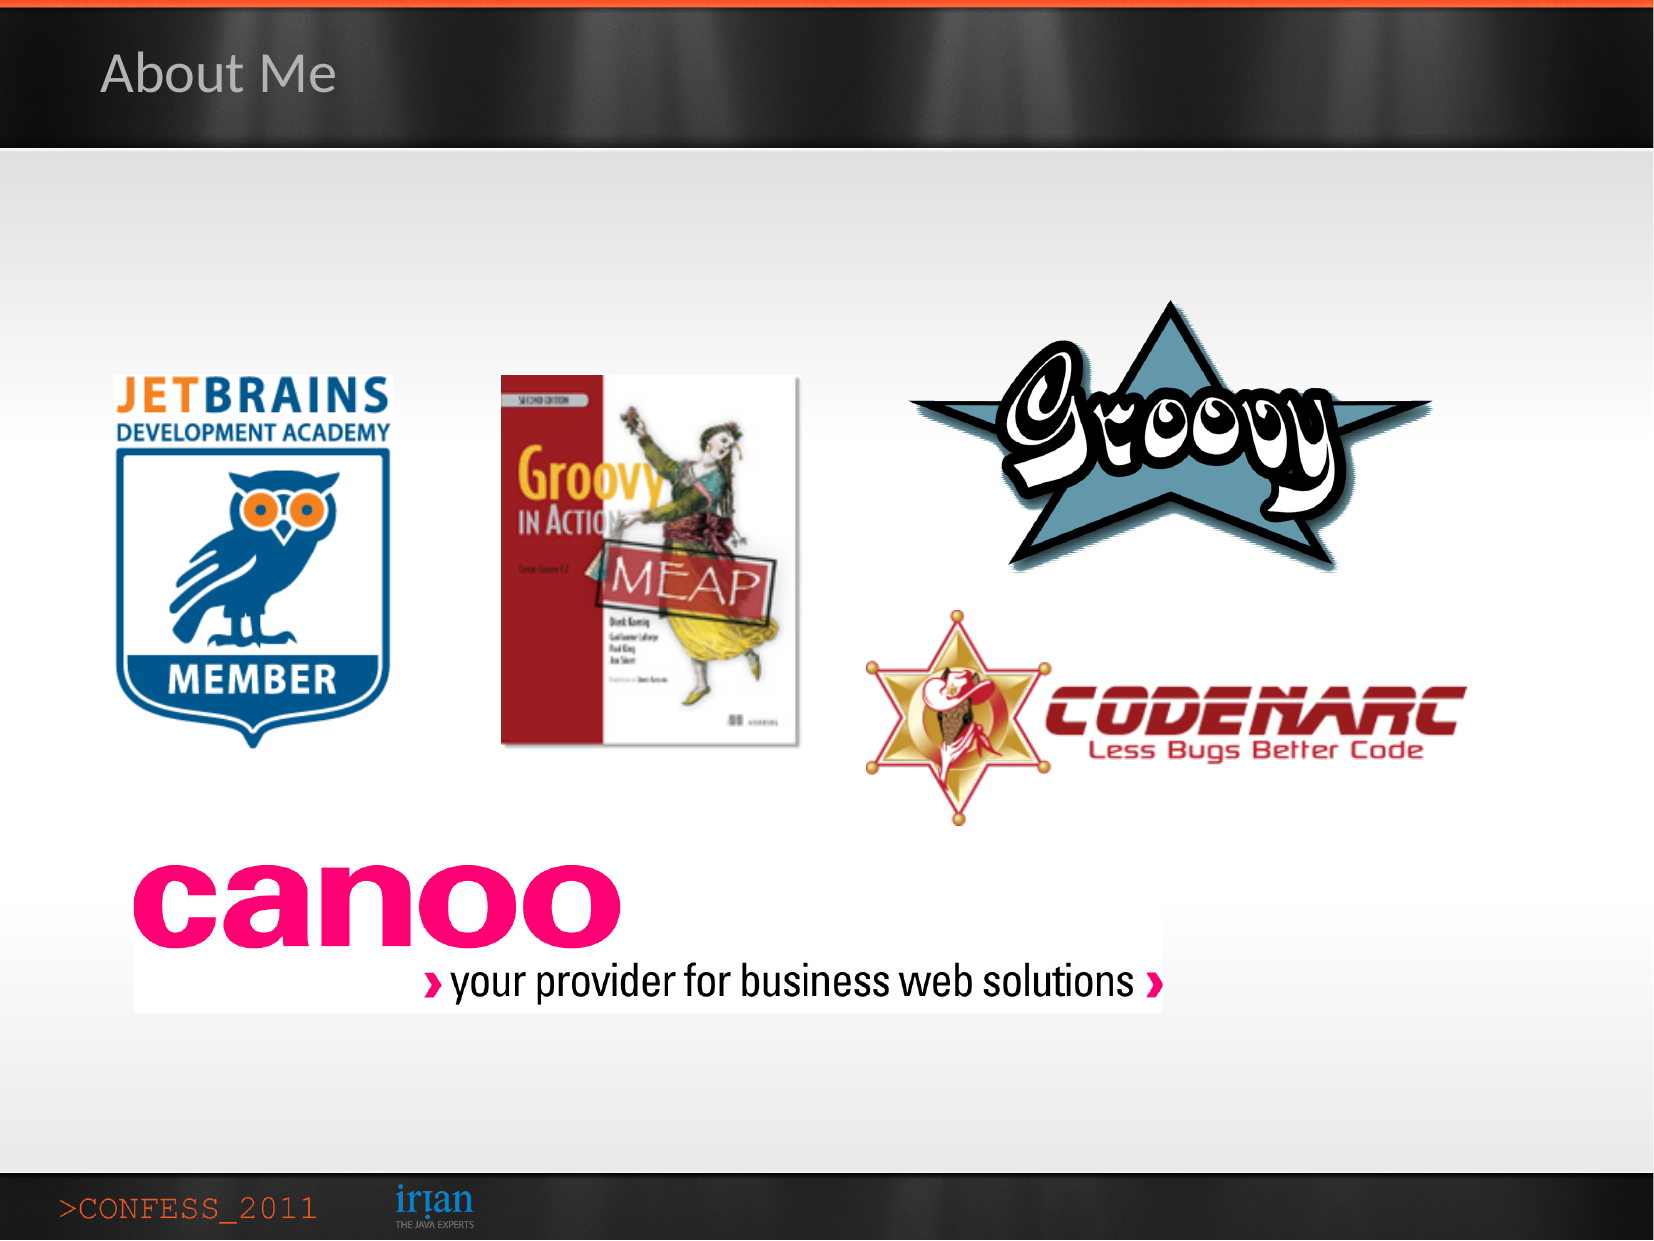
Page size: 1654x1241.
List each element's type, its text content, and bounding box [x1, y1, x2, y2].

title About Me [100, 6, 1589, 151]
picture [0, 0, 1654, 1240]
